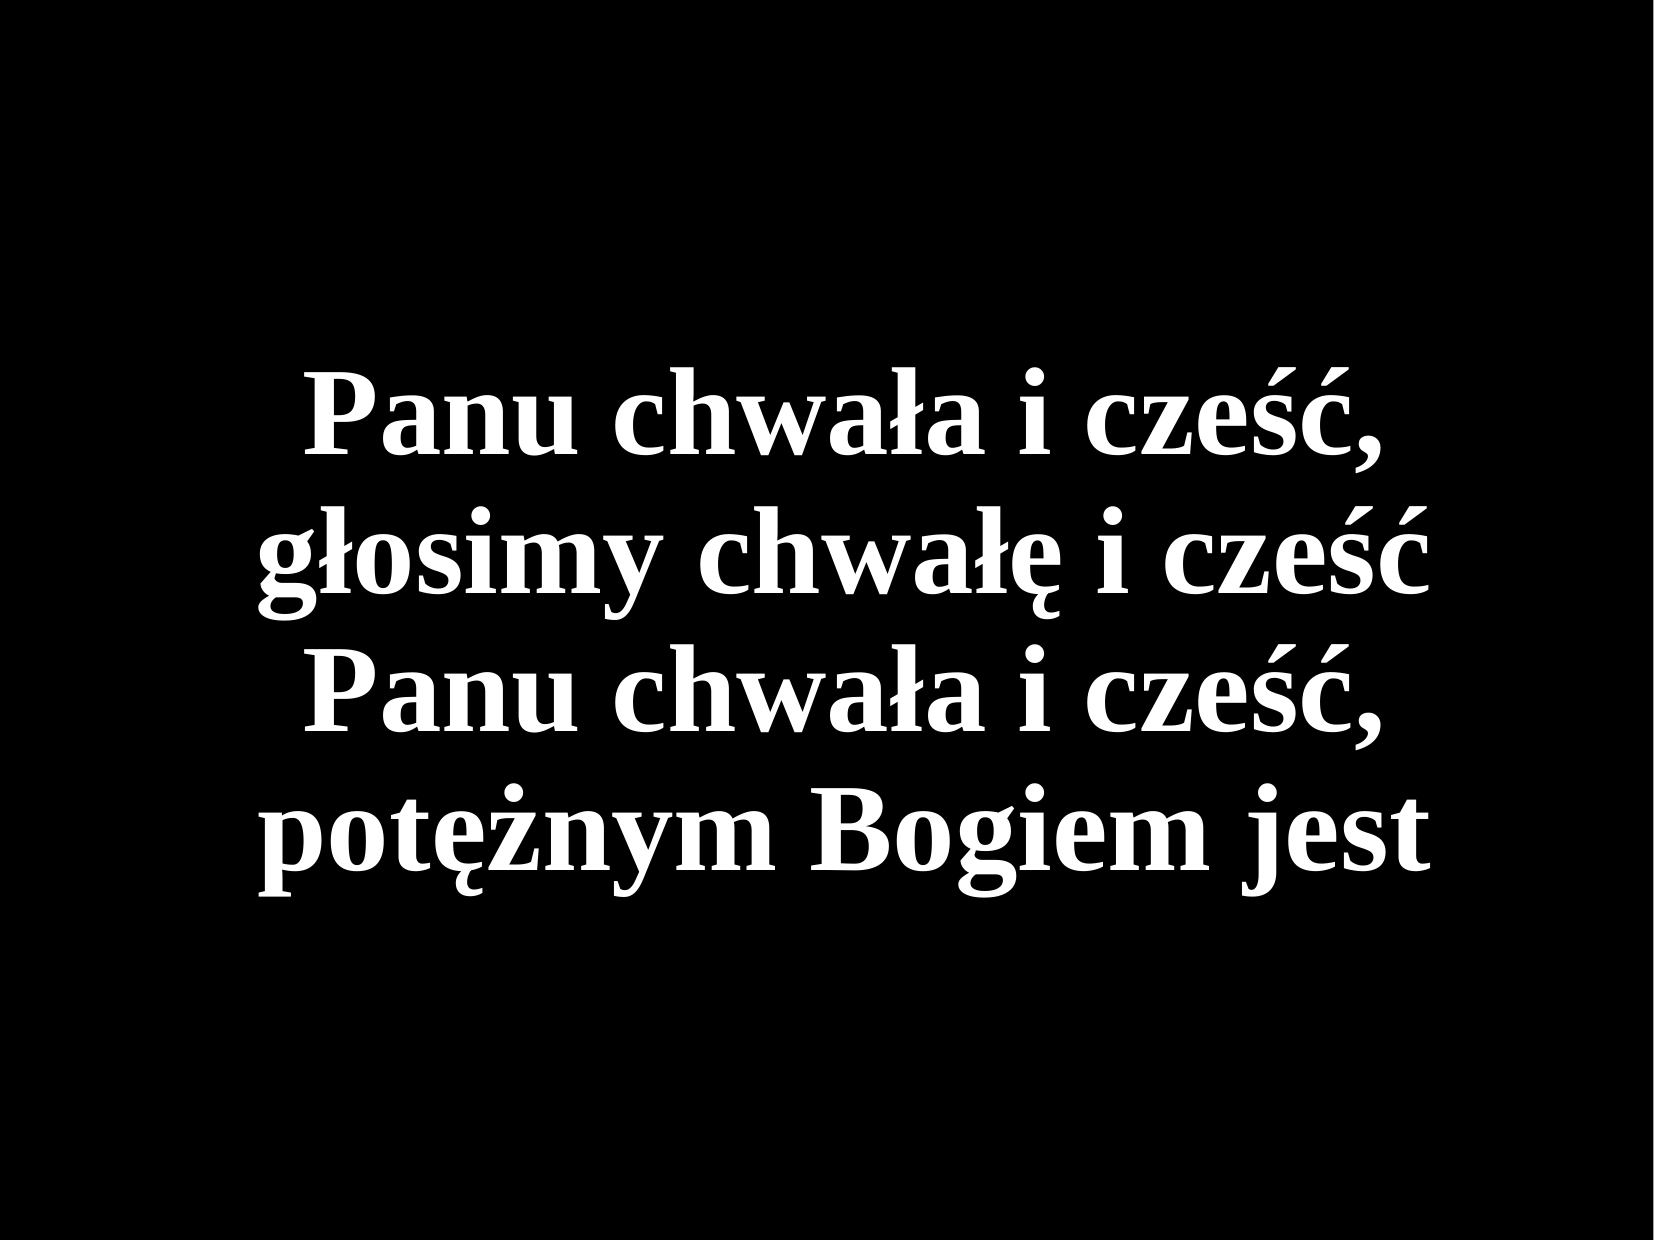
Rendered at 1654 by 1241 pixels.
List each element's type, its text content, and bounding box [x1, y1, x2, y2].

subtitle Panu chwała i cześć, głosimy chwałę i cześć Panu chwała i cześć, potężnym Bogiem jest [0, 0, 1654, 1241]
